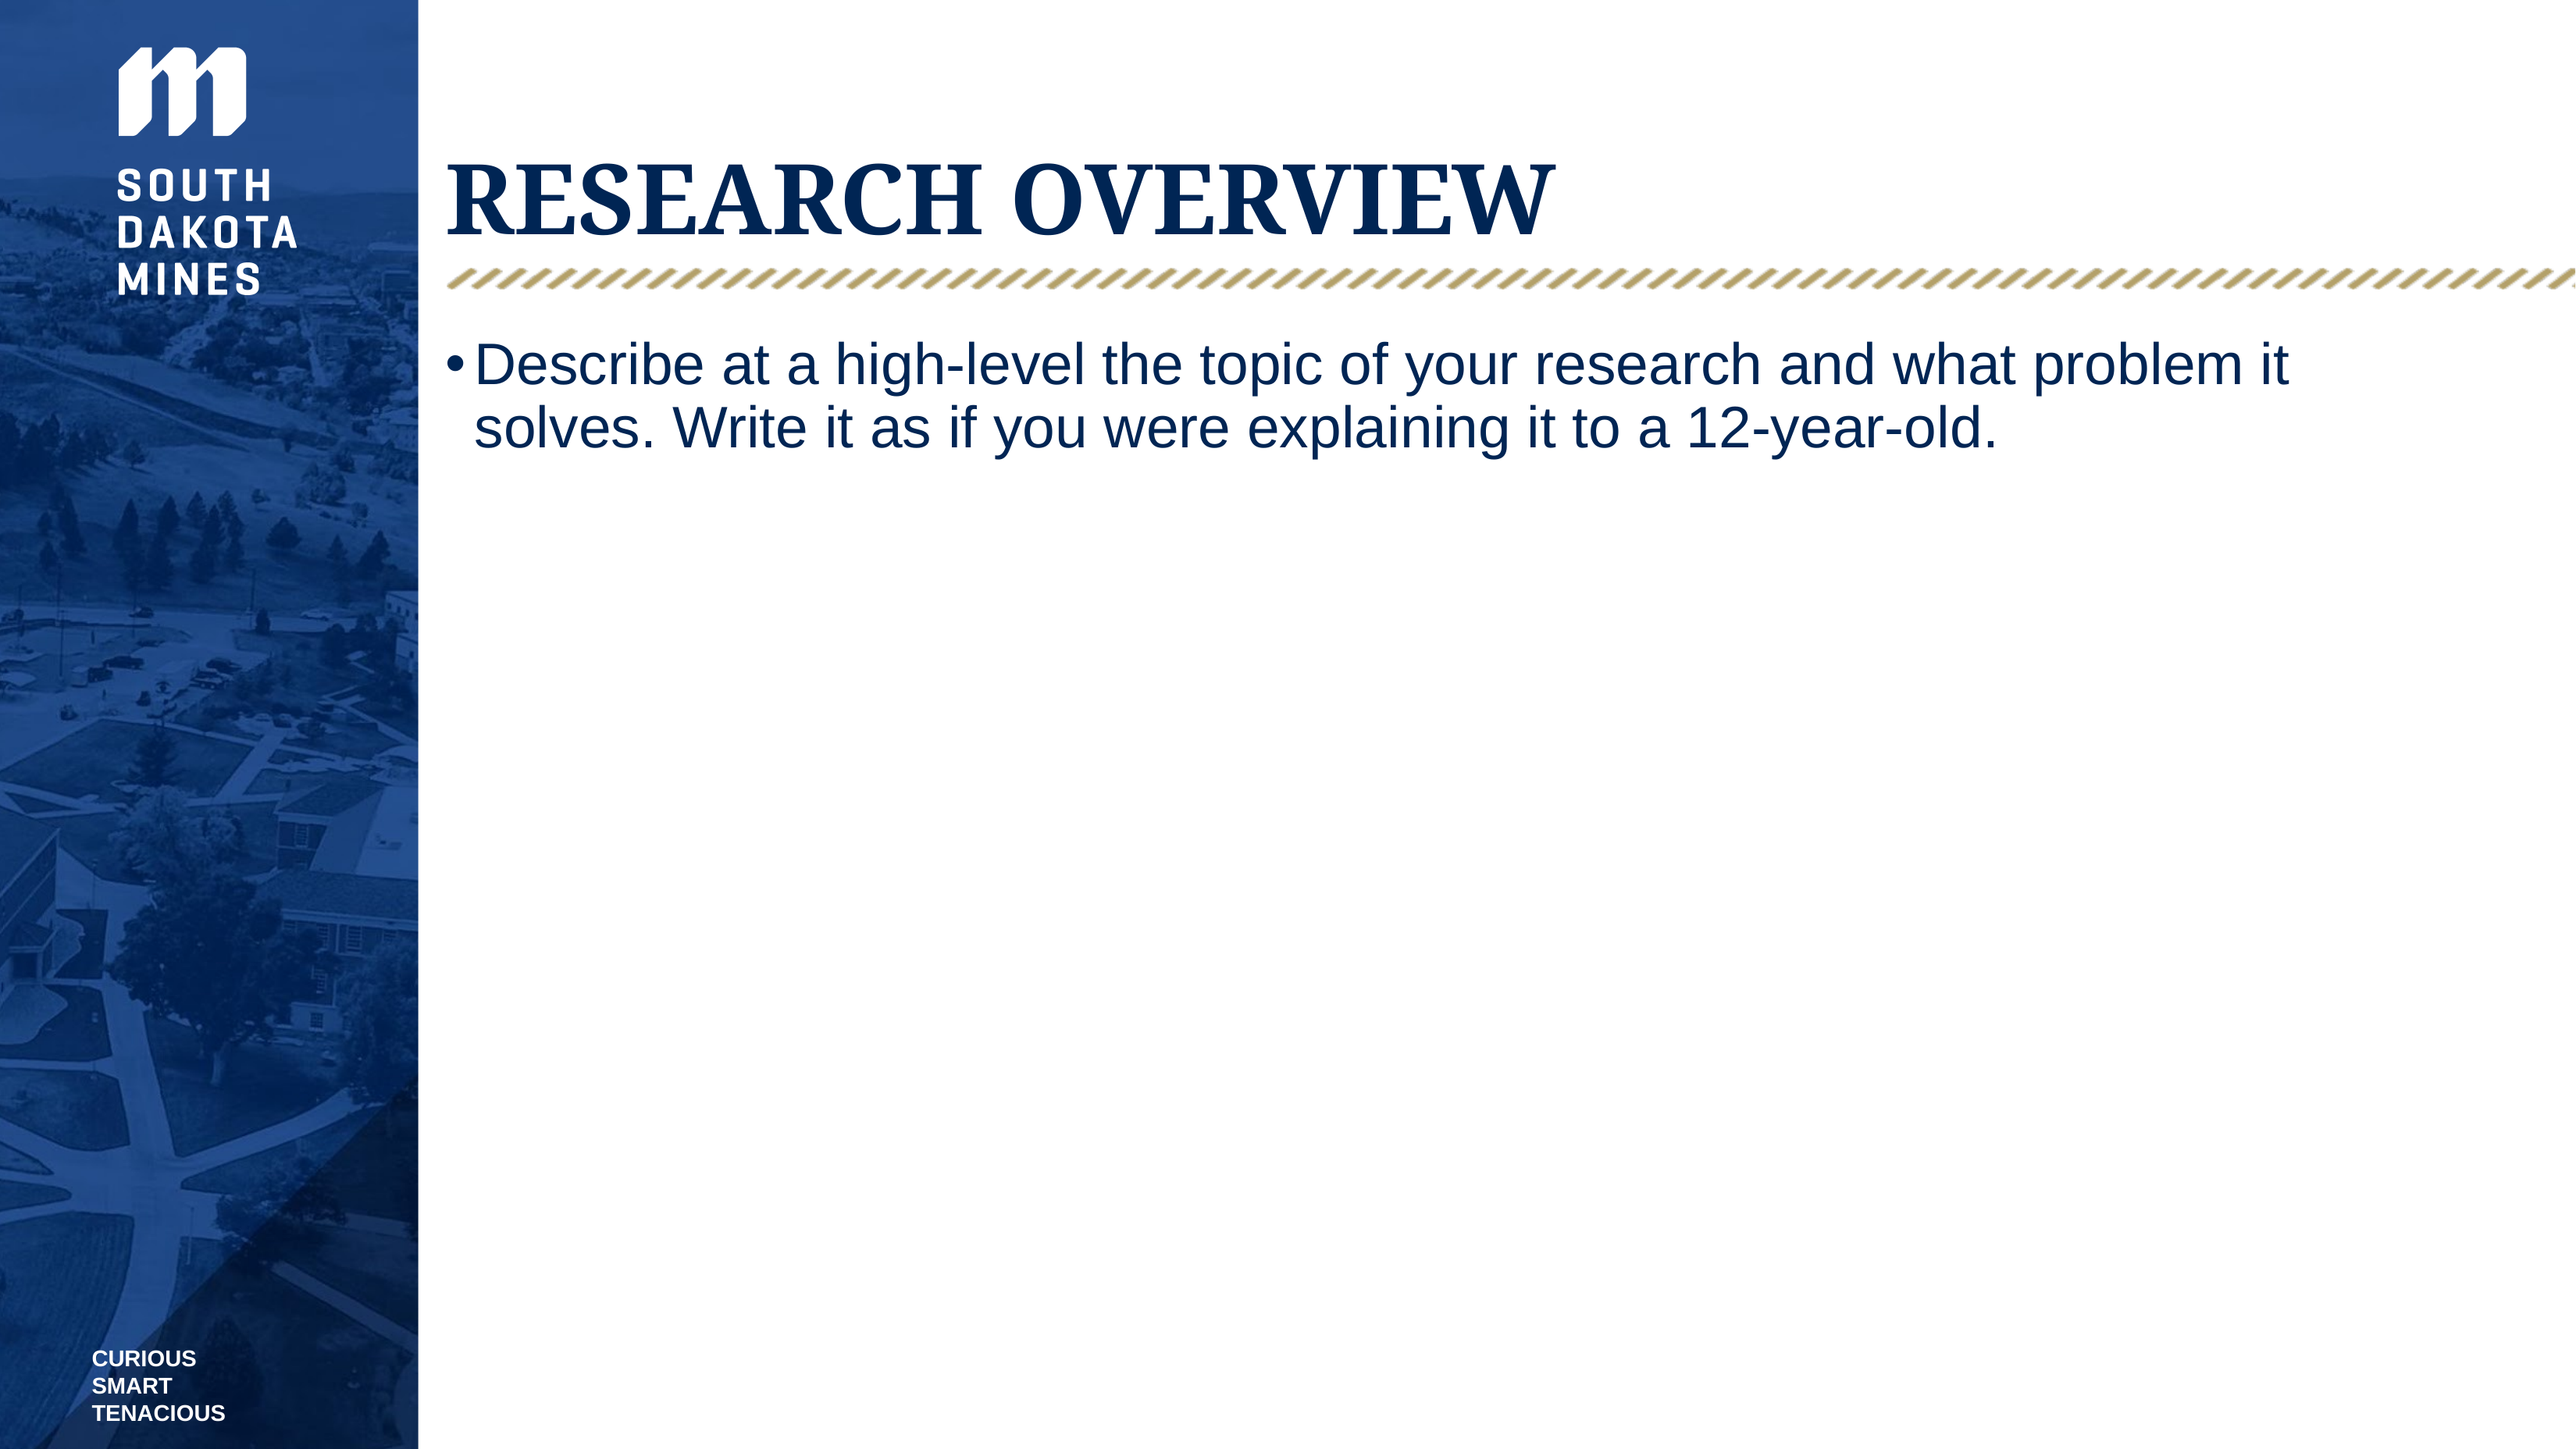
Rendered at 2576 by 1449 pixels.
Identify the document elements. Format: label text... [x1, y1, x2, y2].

picture [2460, 269, 2576, 289]
picture [117, 0, 342, 1449]
list Describe at a high-level the topic of your research and what problem it solves. Write it as if you were explaining it to a 12-year-old. [433, 329, 2460, 1343]
title RESEARCH OVERVIEW [433, 77, 2460, 329]
